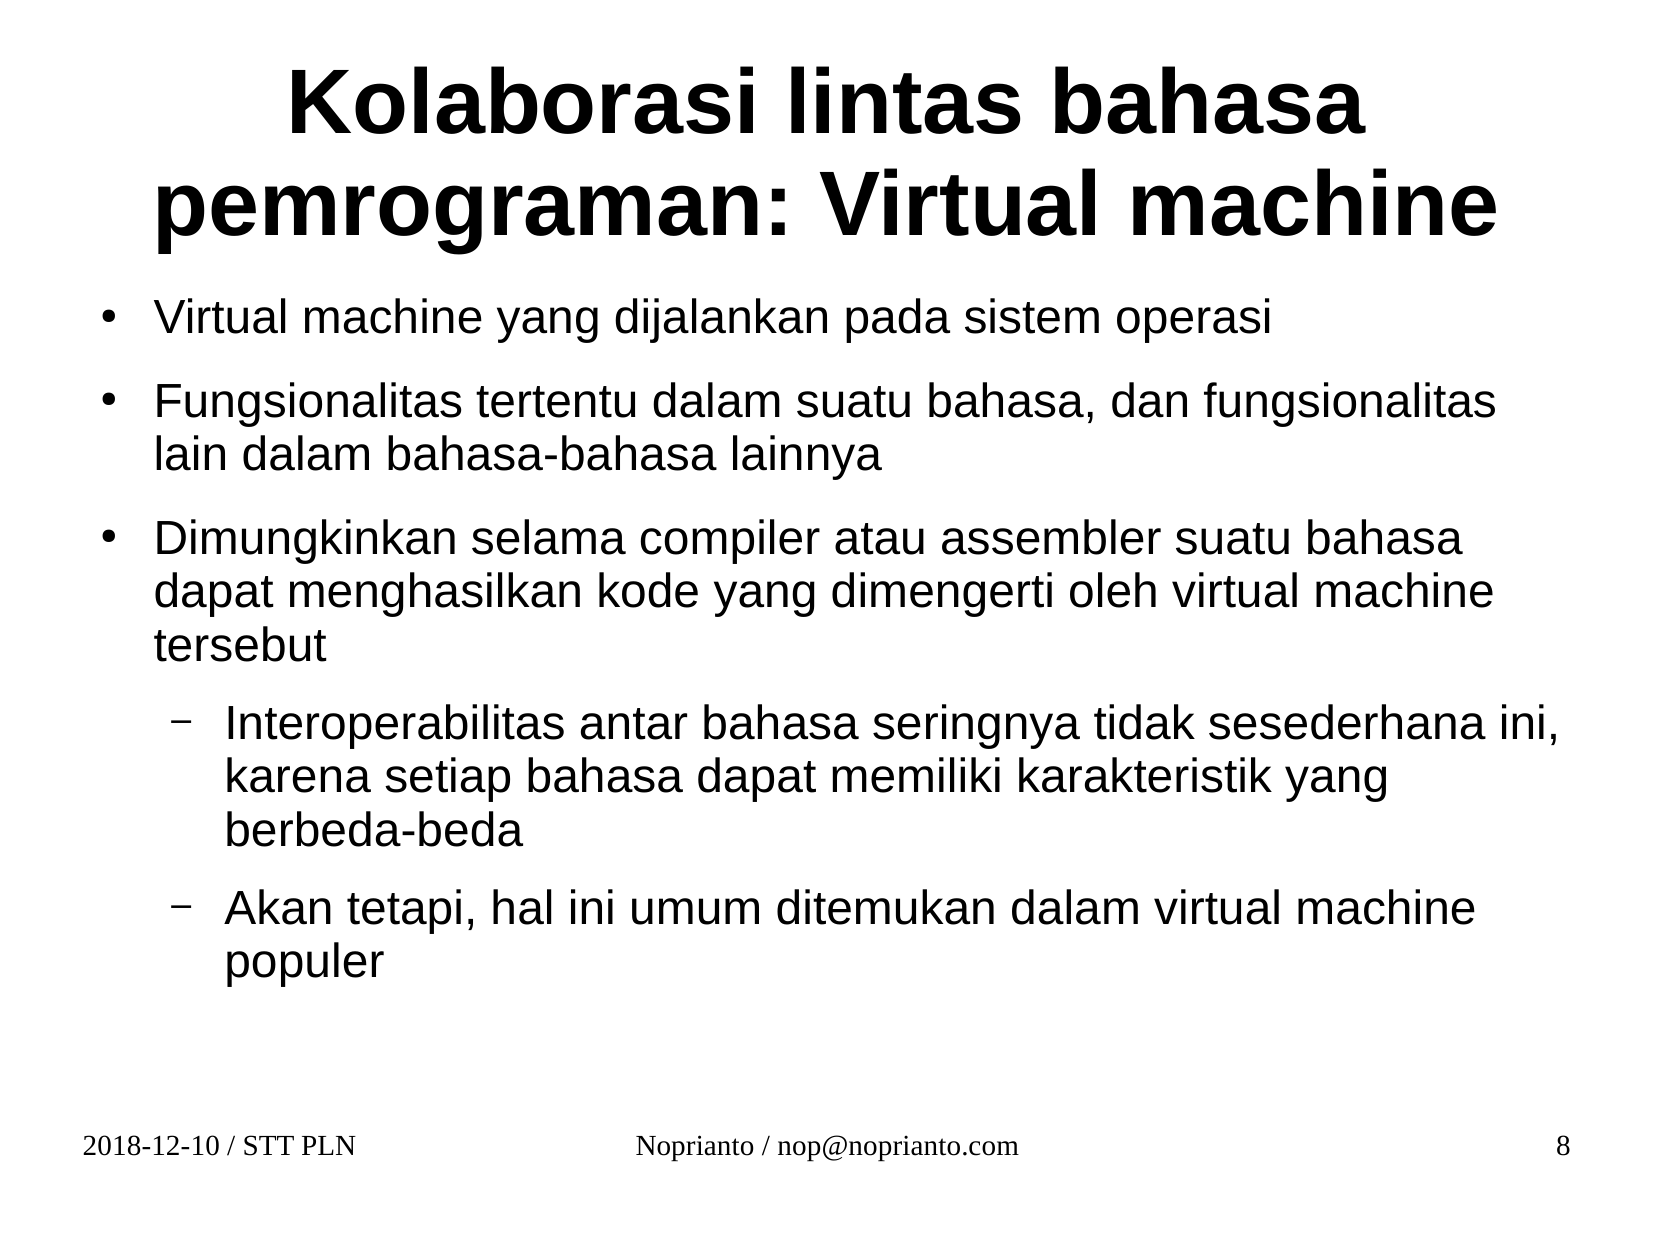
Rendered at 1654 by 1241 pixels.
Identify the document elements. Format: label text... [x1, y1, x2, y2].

list Virtual machine yang dijalankan pada sistem operasi Fungsionalitas tertentu dalam suatu bahasa, dan fungsionalitas lain dalam bahasa-bahasa lainnya Dimungkinkan selama compiler atau assembler suatu bahasa dapat menghasilkan kode yang dimengerti oleh virtual machine tersebut Interoperabilitas antar bahasa seringnya tidak sesederhana ini, karena setiap bahasa dapat memiliki karakteristik yang berbeda-beda Akan tetapi, hal ini umum ditemukan dalam virtual machine populer [82, 290, 1571, 1010]
title Kolaborasi lintas bahasa pemrograman: Virtual machine [82, 49, 1571, 257]
